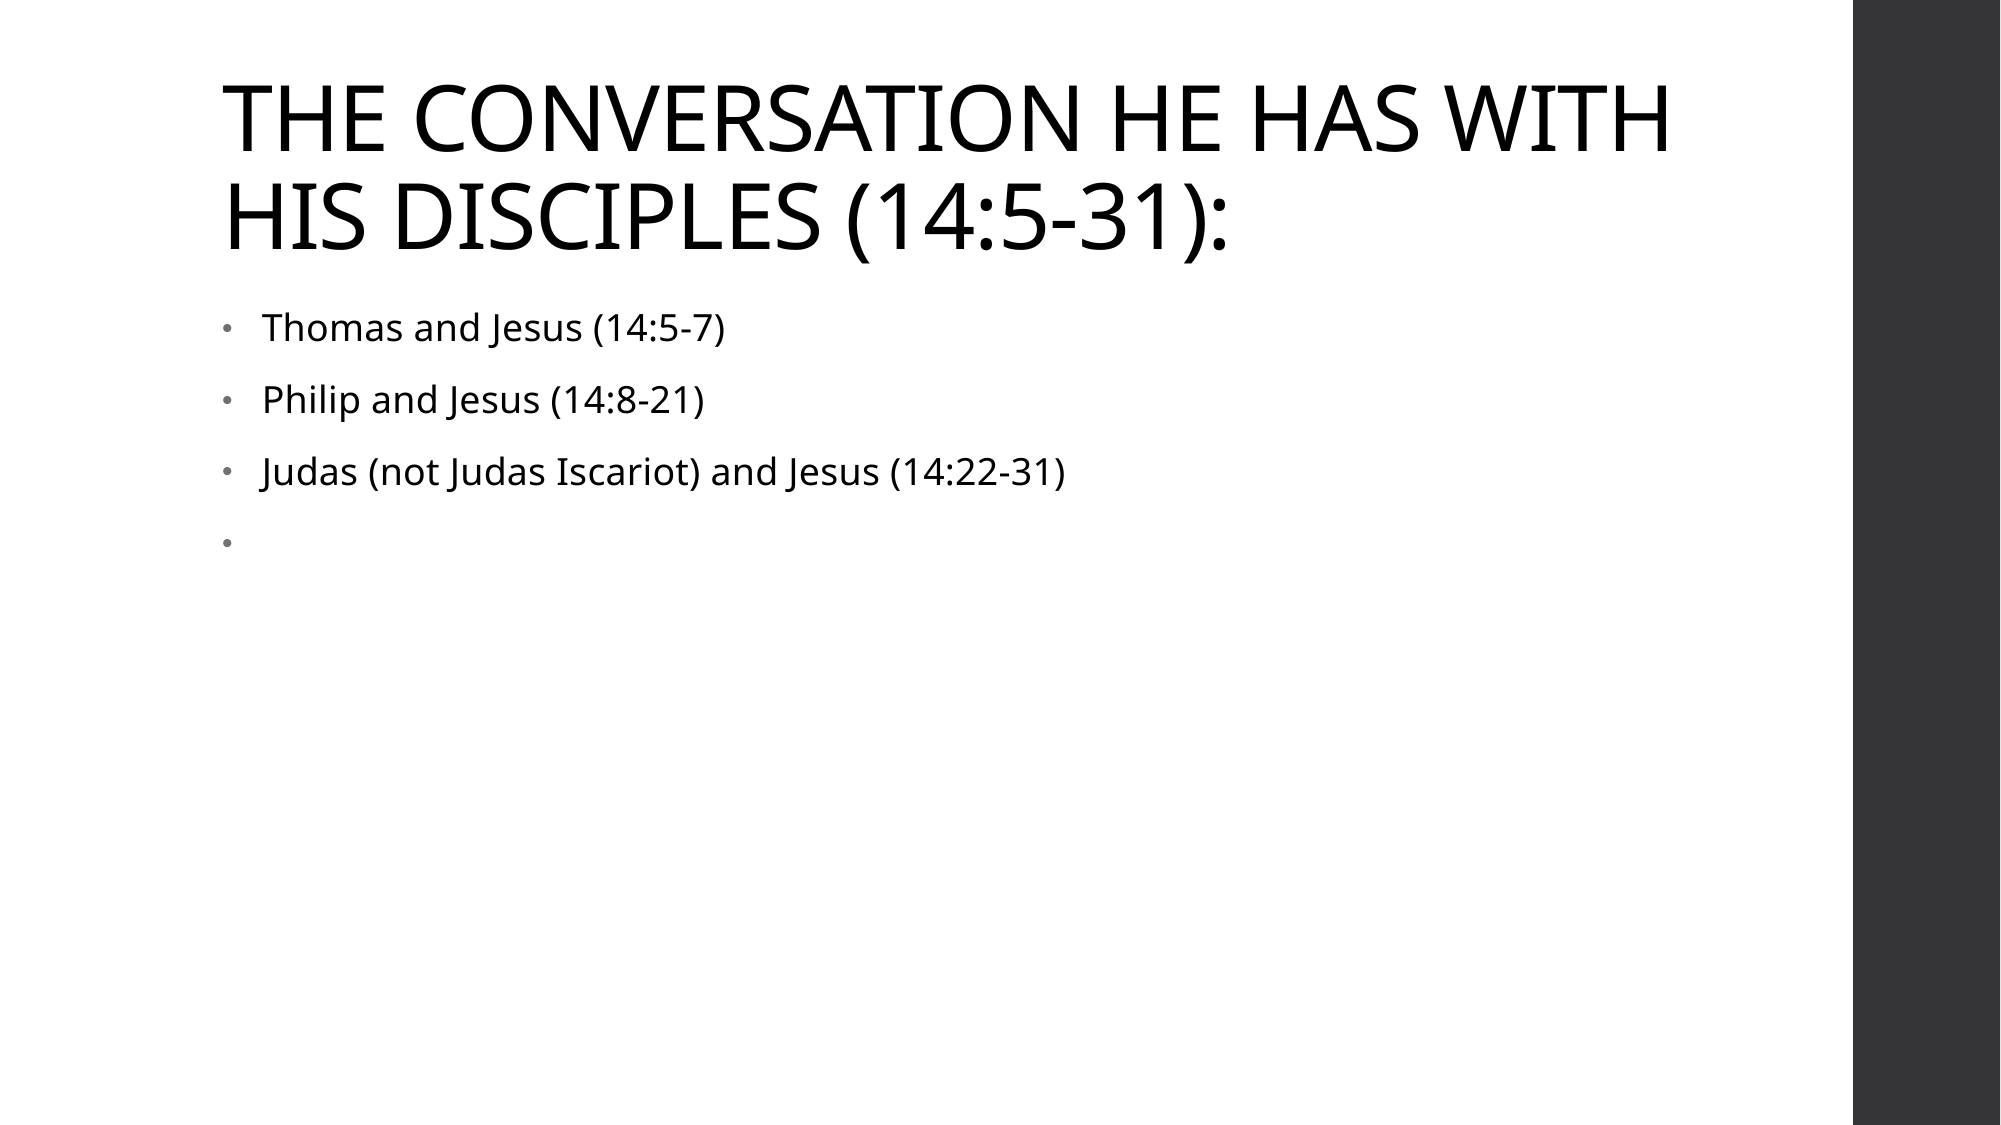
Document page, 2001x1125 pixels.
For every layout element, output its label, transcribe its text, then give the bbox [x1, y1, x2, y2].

list Thomas and Jesus (14:5-7) Philip and Jesus (14:8-21) Judas (not Judas Iscariot) and Jesus (14:22-31) [206, 299, 1617, 1014]
title THE CONVERSATION HE HAS WITH HIS DISCIPLES (14:5-31): [206, 60, 1797, 278]
